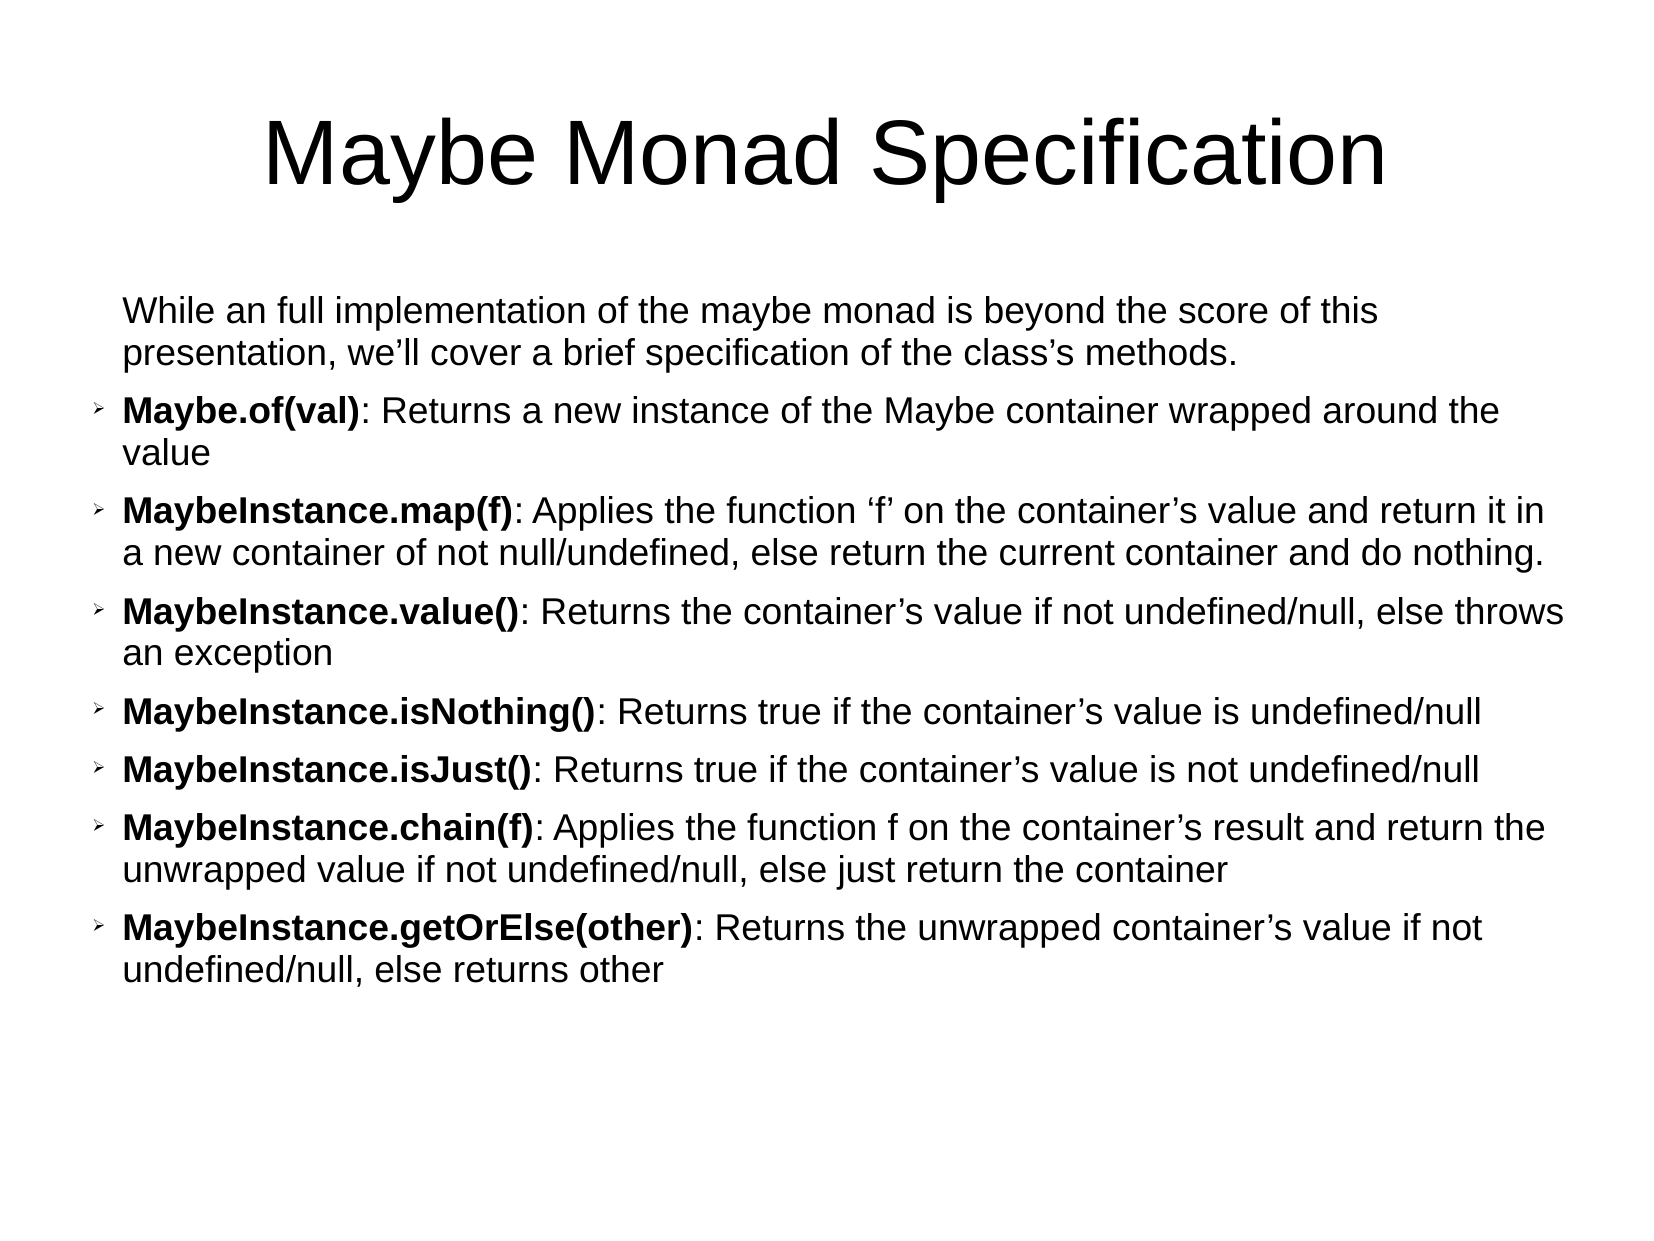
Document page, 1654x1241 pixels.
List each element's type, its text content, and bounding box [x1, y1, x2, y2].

title Maybe Monad Specification [82, 49, 1571, 257]
list While an full implementation of the maybe monad is beyond the score of this presentation, we’ll cover a brief specification of the class’s methods. Maybe.of(val): Returns a new instance of the Maybe container wrapped around the value MaybeInstance.map(f): Applies the function ‘f’ on the container’s value and return it in a new container of not null/undefined, else return the current container and do nothing. MaybeInstance.value(): Returns the container’s value if not undefined/null, else throws an exception MaybeInstance.isNothing(): Returns true if the container’s value is undefined/null MaybeInstance.isJust(): Returns true if the container’s value is not undefined/null MaybeInstance.chain(f): Applies the function f on the container’s result and return the unwrapped value if not undefined/null, else just return the container MaybeInstance.getOrElse(other): Returns the unwrapped container’s value if not undefined/null, else returns other [82, 290, 1571, 1010]
